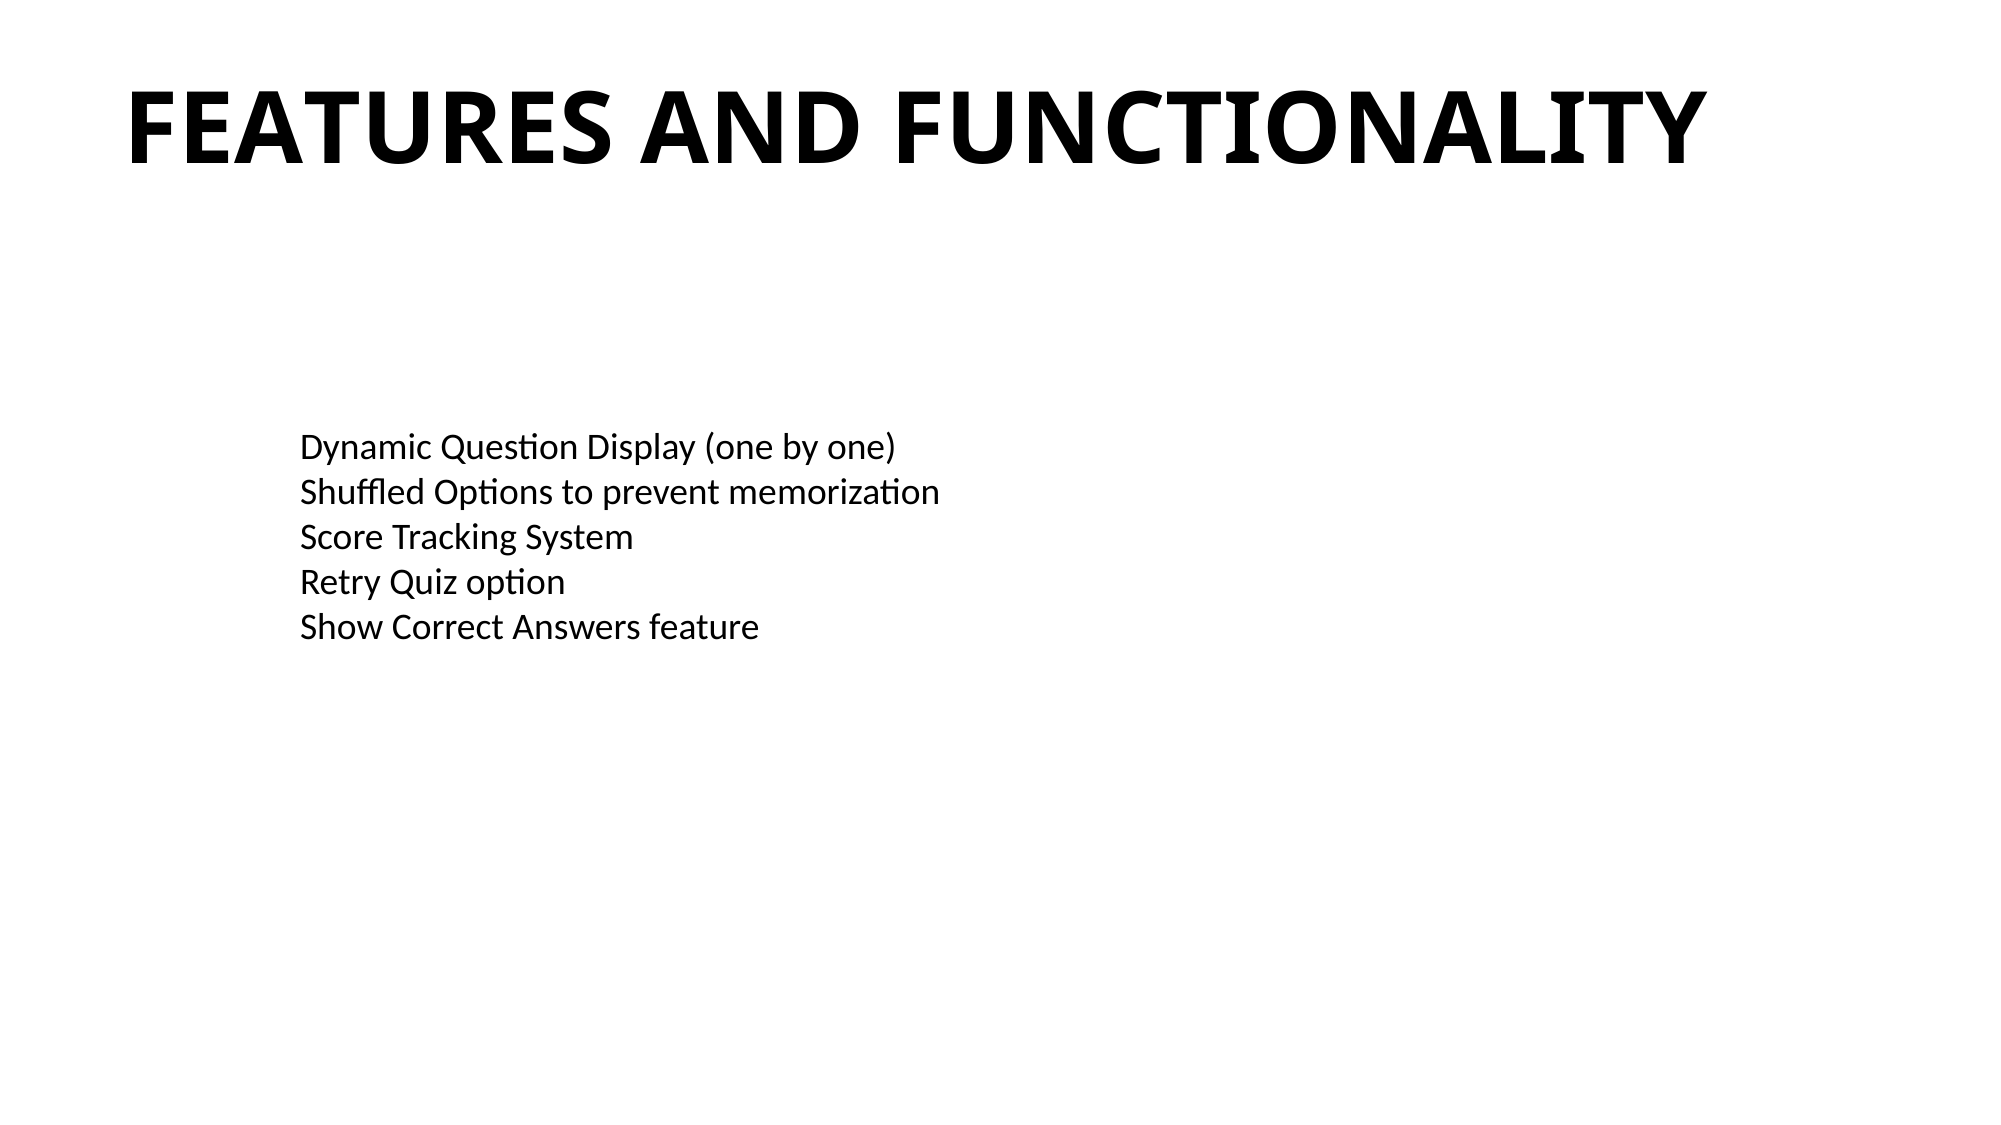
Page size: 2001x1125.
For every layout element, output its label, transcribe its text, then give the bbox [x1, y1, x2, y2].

title FEATURES AND FUNCTIONALITY [123, 63, 1877, 188]
text_box Dynamic Question Display (one by one) Shuffled Options to prevent memorization Score Tracking System Retry Quiz option Show Correct Answers feature [285, 414, 1316, 703]
